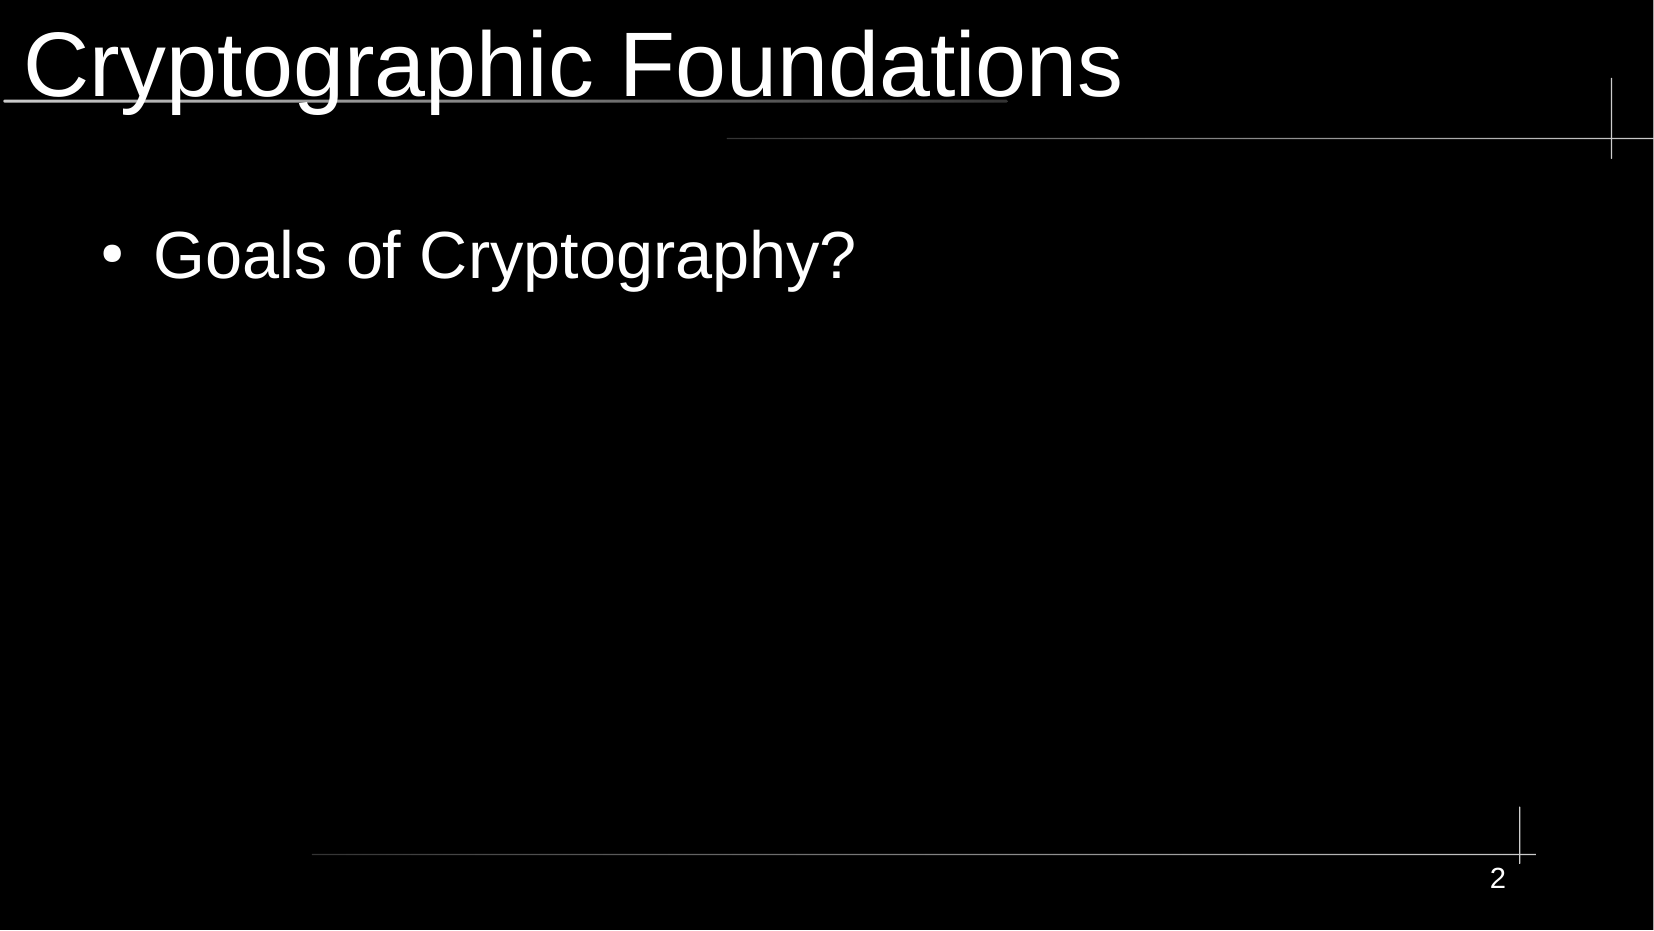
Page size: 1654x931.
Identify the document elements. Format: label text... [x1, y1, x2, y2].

title Cryptographic Foundations [23, 11, 1589, 119]
list Goals of Cryptography? [82, 217, 1571, 851]
